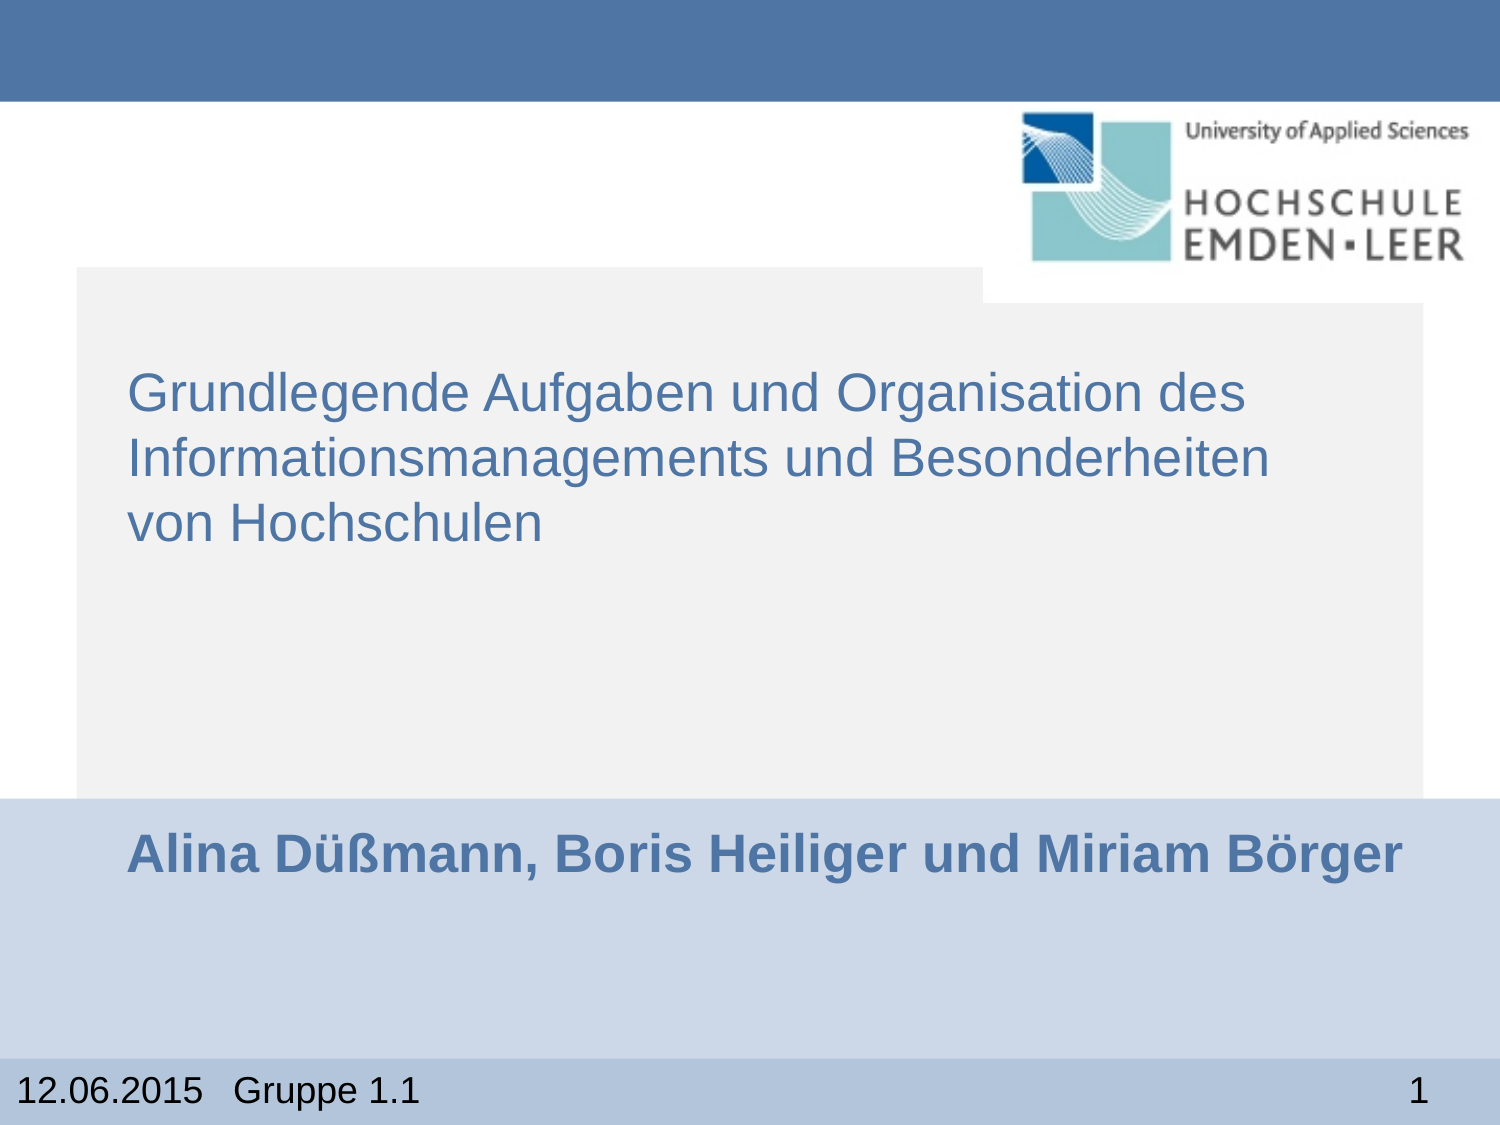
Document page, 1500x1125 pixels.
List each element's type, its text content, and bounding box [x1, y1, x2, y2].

subtitle Alina Düßmann, Boris Heiliger und Miriam Börger [112, 810, 1465, 1047]
title Grundlegende Aufgaben und Organisation des Informationsmanagements und Besonderheiten von Hochschulen [112, 349, 1388, 591]
slide_number 12.06.2015 [1, 1058, 218, 1125]
picture [983, 102, 1495, 303]
footer Gruppe 1.1 [218, 1058, 1341, 1125]
text_box <Nummer> [1393, 1058, 1500, 1125]
